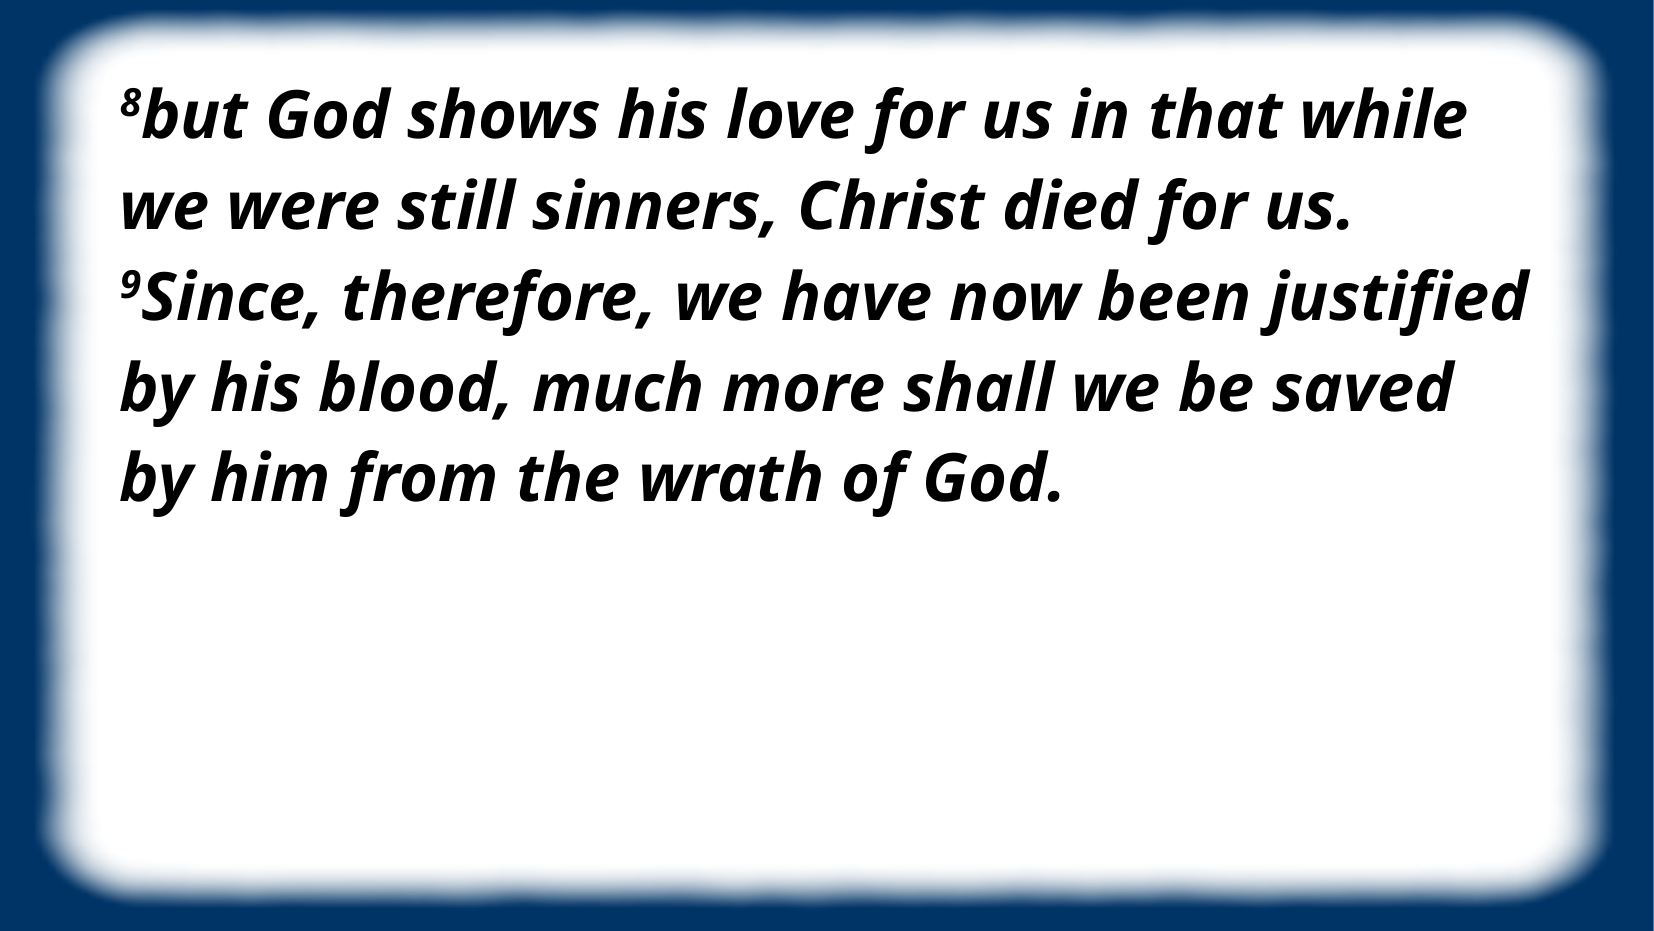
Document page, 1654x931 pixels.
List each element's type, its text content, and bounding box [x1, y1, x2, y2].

text_box 8but God shows his love for us in that while we were still sinners, Christ died for us. 9Since, therefore, we have now been justified by his blood, much more shall we be saved by him from the wrath of God. [105, 60, 1561, 519]
picture [0, 0, 1654, 931]
